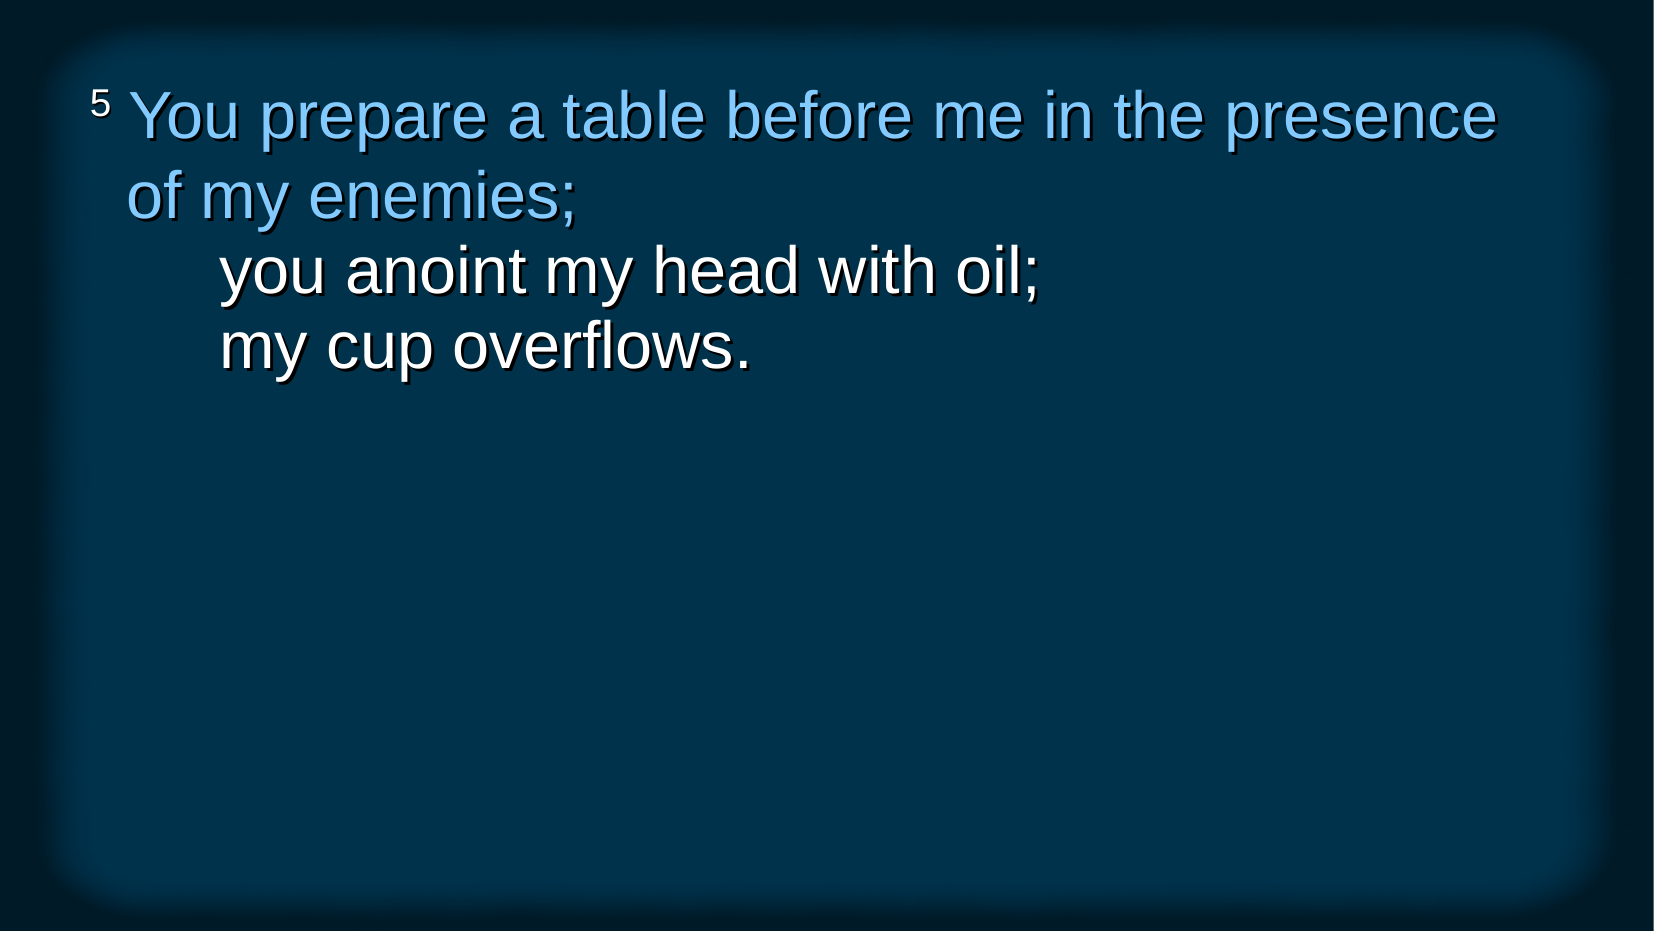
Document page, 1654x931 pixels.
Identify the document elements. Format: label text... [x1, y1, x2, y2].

picture [0, 0, 1654, 931]
text_box 5 You prepare a table before me in the presence of my enemies; you anoint my head with oil; my cup overflows. [75, 60, 1546, 391]
